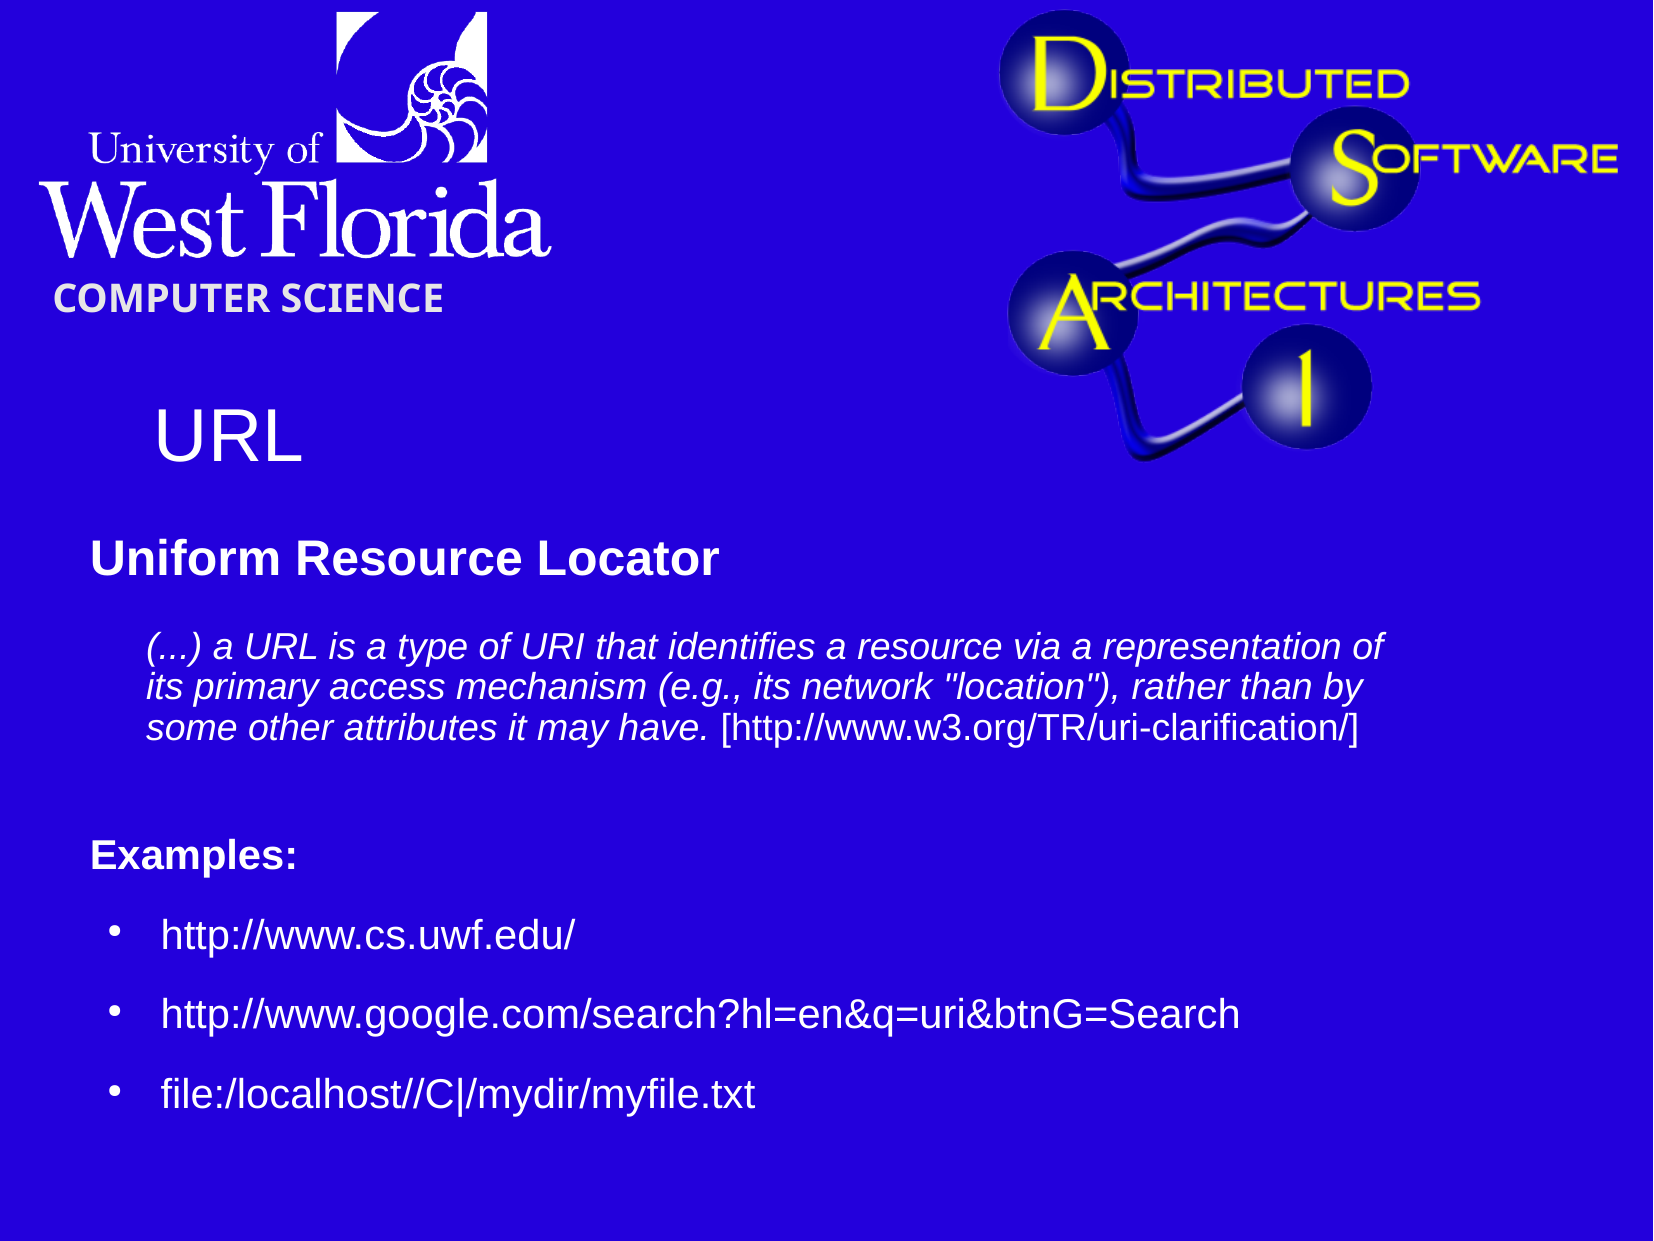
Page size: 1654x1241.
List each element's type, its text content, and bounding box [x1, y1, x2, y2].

picture [910, 0, 1653, 506]
list Uniform Resource Locator (...) a URL is a type of URI that identifies a resource via a representation of its primary access mechanism (e.g., its network "location"), rather than by some other attributes it may have. [http://www.w3.org/TR/uri-clarification/] Examples: http://www.cs.uwf.edu/ http://www.google.com/search?hl=en&q=uri&btnG=Search file:/localhost//C|/mydir/myfile.txt [75, 525, 1426, 1241]
title URL [112, 337, 676, 525]
picture [37, 0, 559, 262]
text_box COMPUTER SCIENCE [37, 262, 563, 334]
